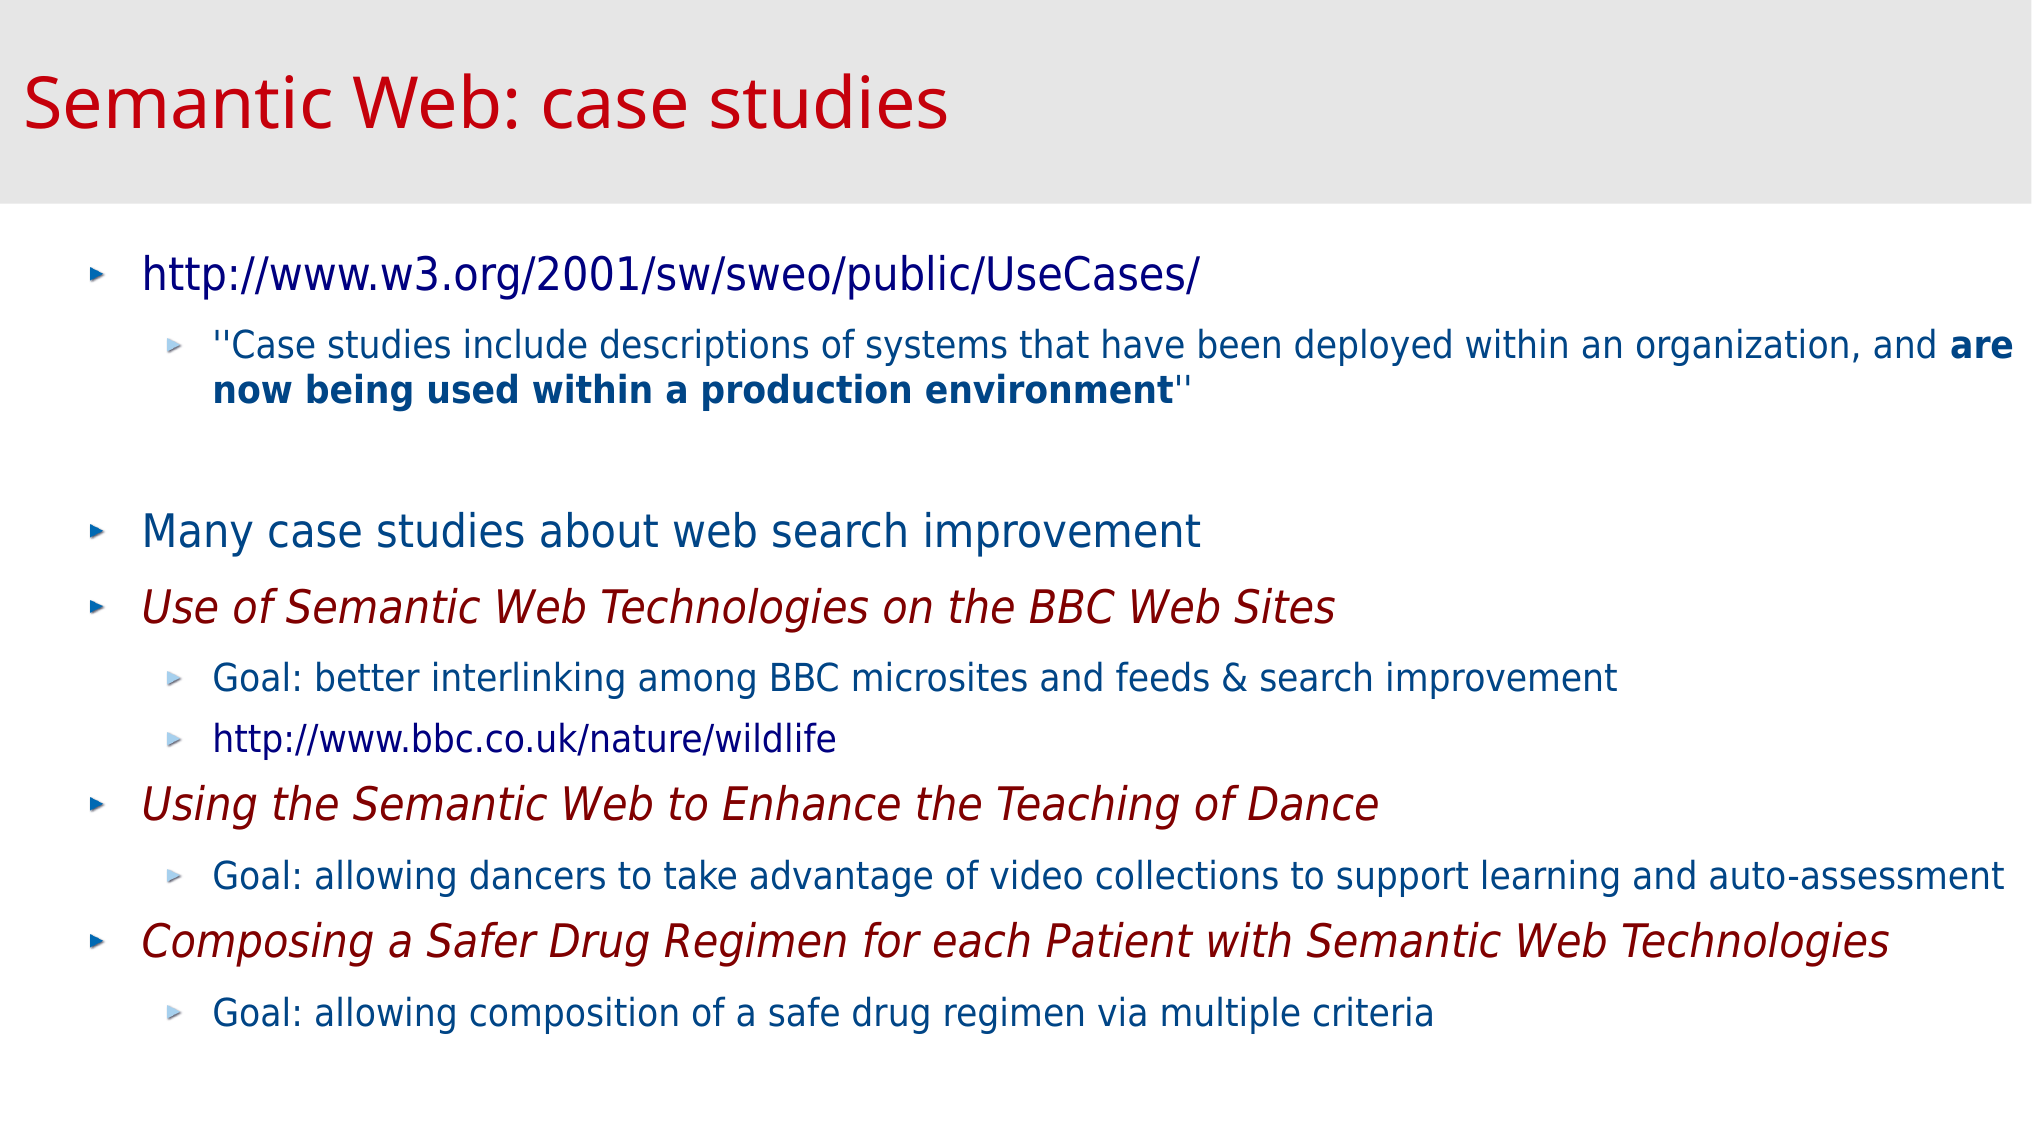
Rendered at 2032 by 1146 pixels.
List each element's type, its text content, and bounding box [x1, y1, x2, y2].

title Semantic Web: case studies [0, 0, 2032, 204]
list http://www.w3.org/2001/sw/sweo/public/UseCases/ ''Case studies include descriptions of systems that have been deployed within an organization, and are now being used within a production environment'' Many case studies about web search improvement Use of Semantic Web Technologies on the BBC Web Sites Goal: better interlinking among BBC microsites and feeds & search improvement http://www.bbc.co.uk/nature/wildlife Using the Semantic Web to Enhance the Teaching of Dance Goal: allowing dancers to take advantage of video collections to support learning and auto-assessment Composing a Safer Drug Regimen for each Patient with Semantic Web Technologies Goal: allowing composition of a safe drug regimen via multiple criteria [0, 247, 2032, 1146]
